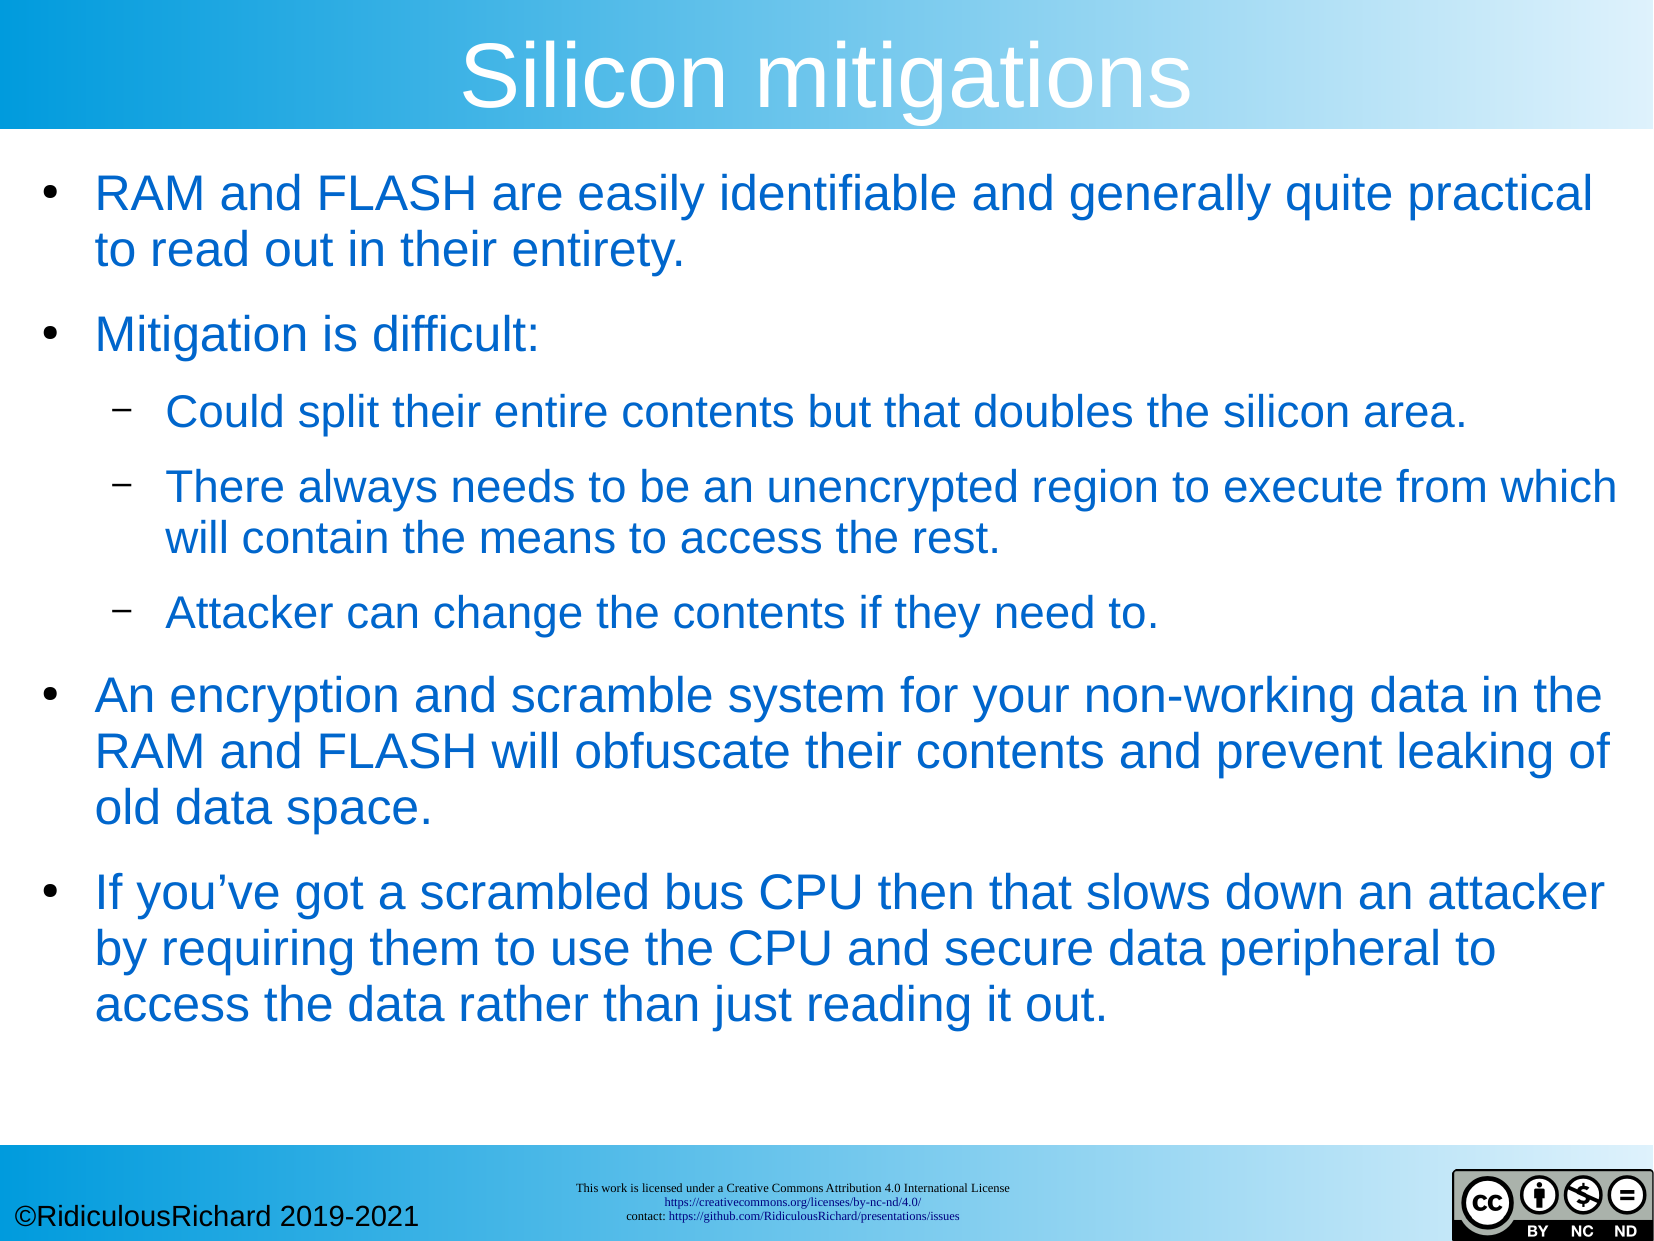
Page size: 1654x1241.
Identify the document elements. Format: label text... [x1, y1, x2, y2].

picture [138, 1146, 142, 1241]
title Silicon mitigations [82, 23, 1571, 129]
list RAM and FLASH are easily identifiable and generally quite practical to read out in their entirety. Mitigation is difficult: Could split their entire contents but that doubles the silicon area. There always needs to be an unencrypted region to execute from which will contain the means to access the rest. Attacker can change the contents if they need to. An encryption and scramble system for your non-working data in the RAM and FLASH will obfuscate their contents and prevent leaking of old data space. If you’ve got a scrambled bus CPU then that slows down an attacker by requiring them to use the CPU and secure data peripheral to access the data rather than just reading it out. [23, 165, 1630, 1123]
picture [1452, 1169, 1654, 1241]
